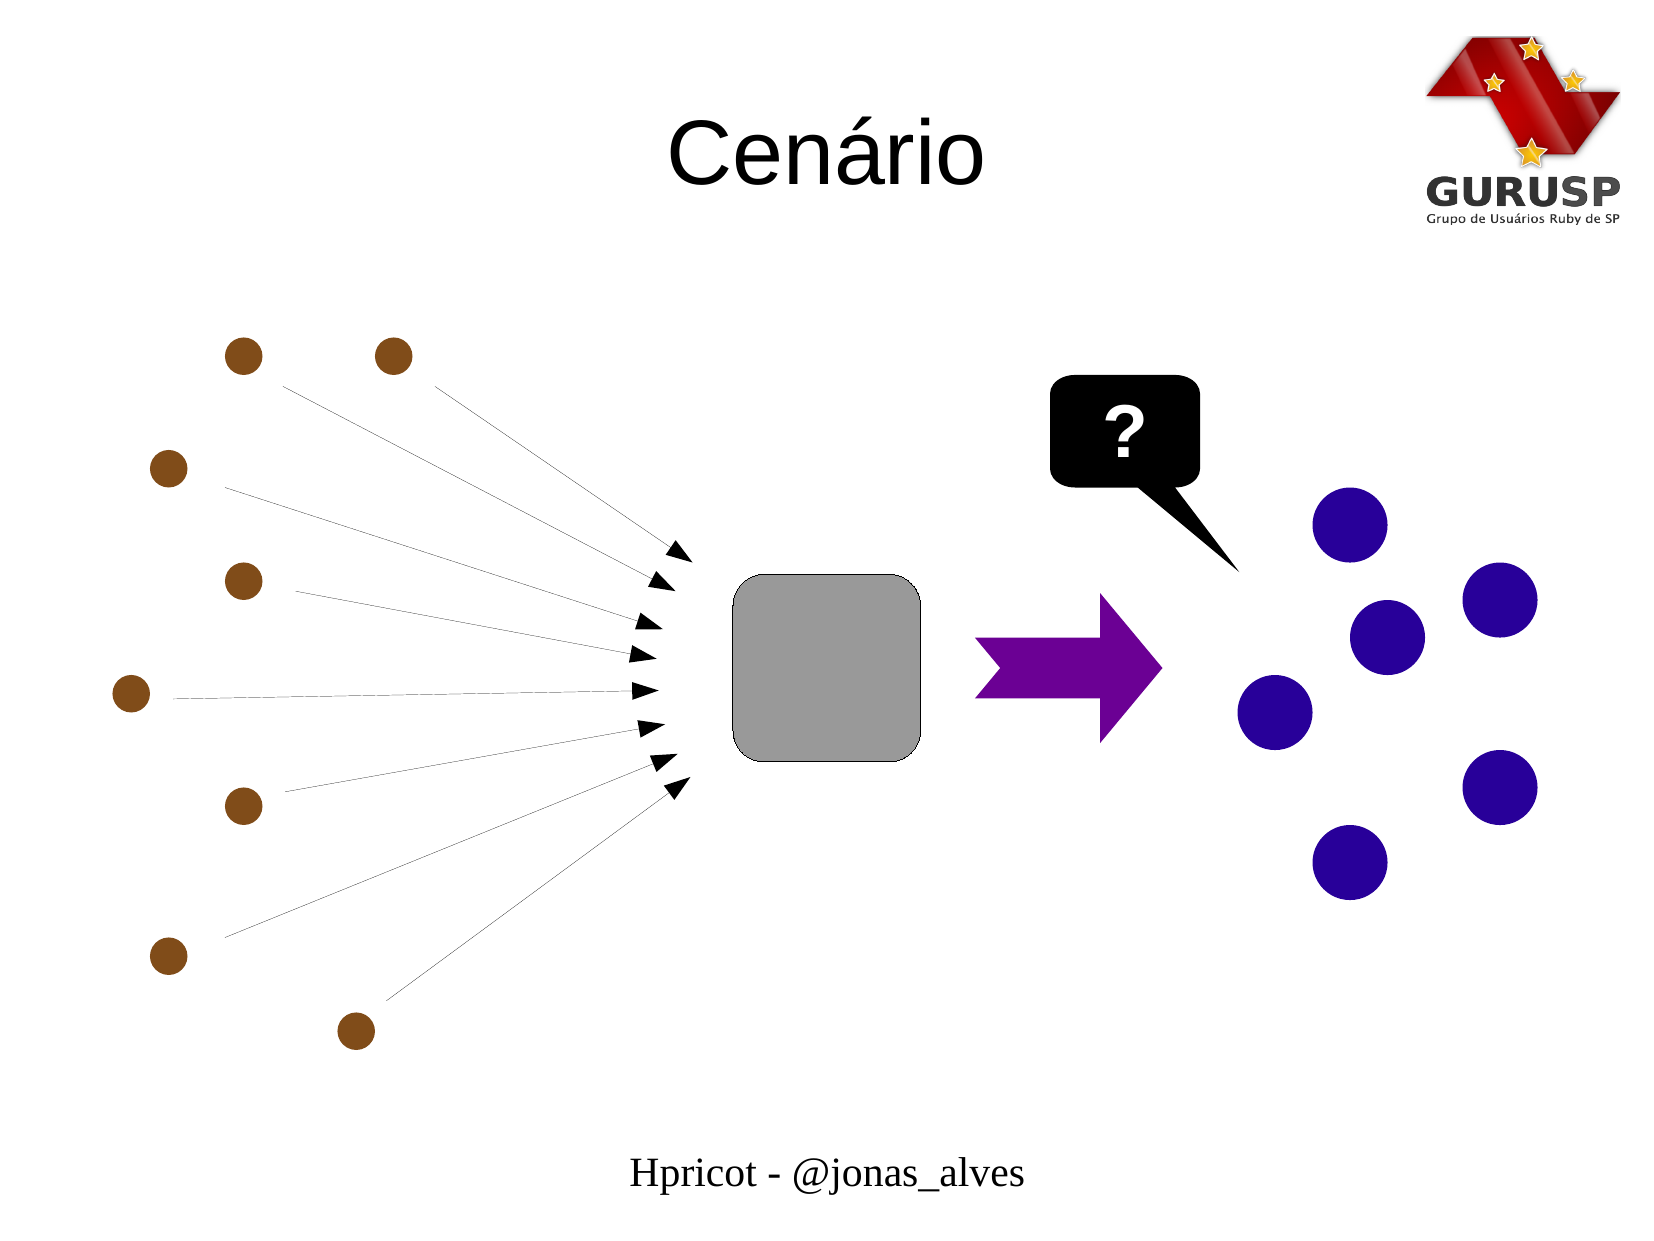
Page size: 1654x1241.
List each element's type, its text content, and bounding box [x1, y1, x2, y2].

text_box [149, 449, 188, 488]
picture [1425, 36, 1621, 225]
text_box ? [1050, 374, 1240, 573]
text_box [1462, 750, 1538, 826]
text_box [1312, 487, 1388, 563]
text_box [374, 337, 413, 376]
text_box [337, 1012, 376, 1051]
text_box [149, 937, 188, 976]
text_box [1312, 825, 1388, 901]
text_box [224, 562, 263, 601]
text_box [224, 787, 263, 826]
text_box [1237, 675, 1313, 751]
text_box [112, 674, 151, 713]
text_box [1462, 562, 1538, 638]
text_box [974, 593, 1163, 744]
text_box [224, 337, 263, 376]
text_box [1350, 600, 1426, 676]
text_box [732, 574, 921, 762]
title Cenário [82, 49, 1571, 257]
